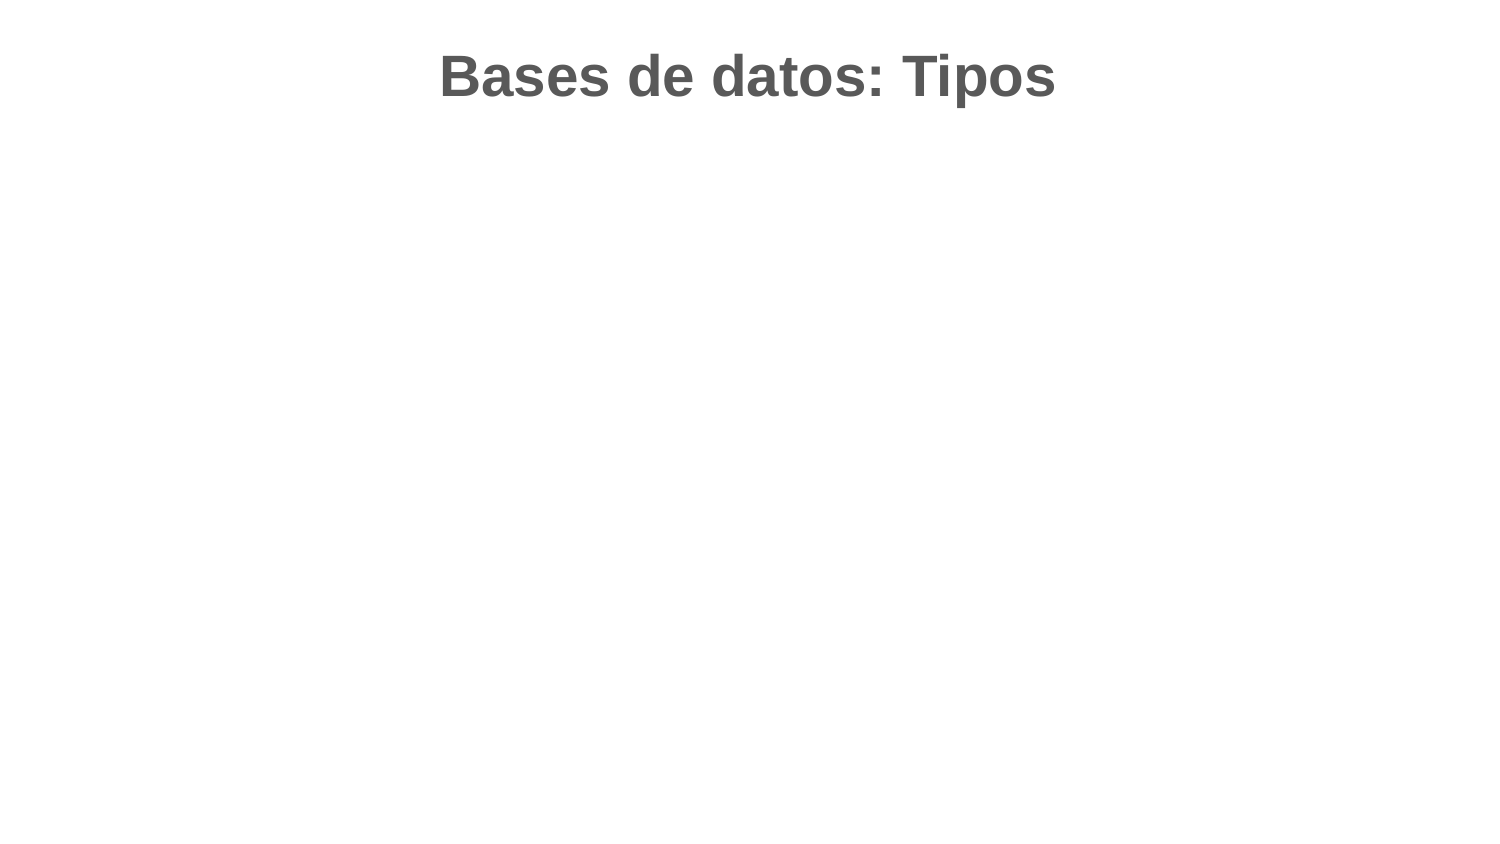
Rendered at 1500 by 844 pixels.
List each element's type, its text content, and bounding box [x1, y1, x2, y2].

subtitle Bases de datos: Tipos [30, 23, 1467, 154]
